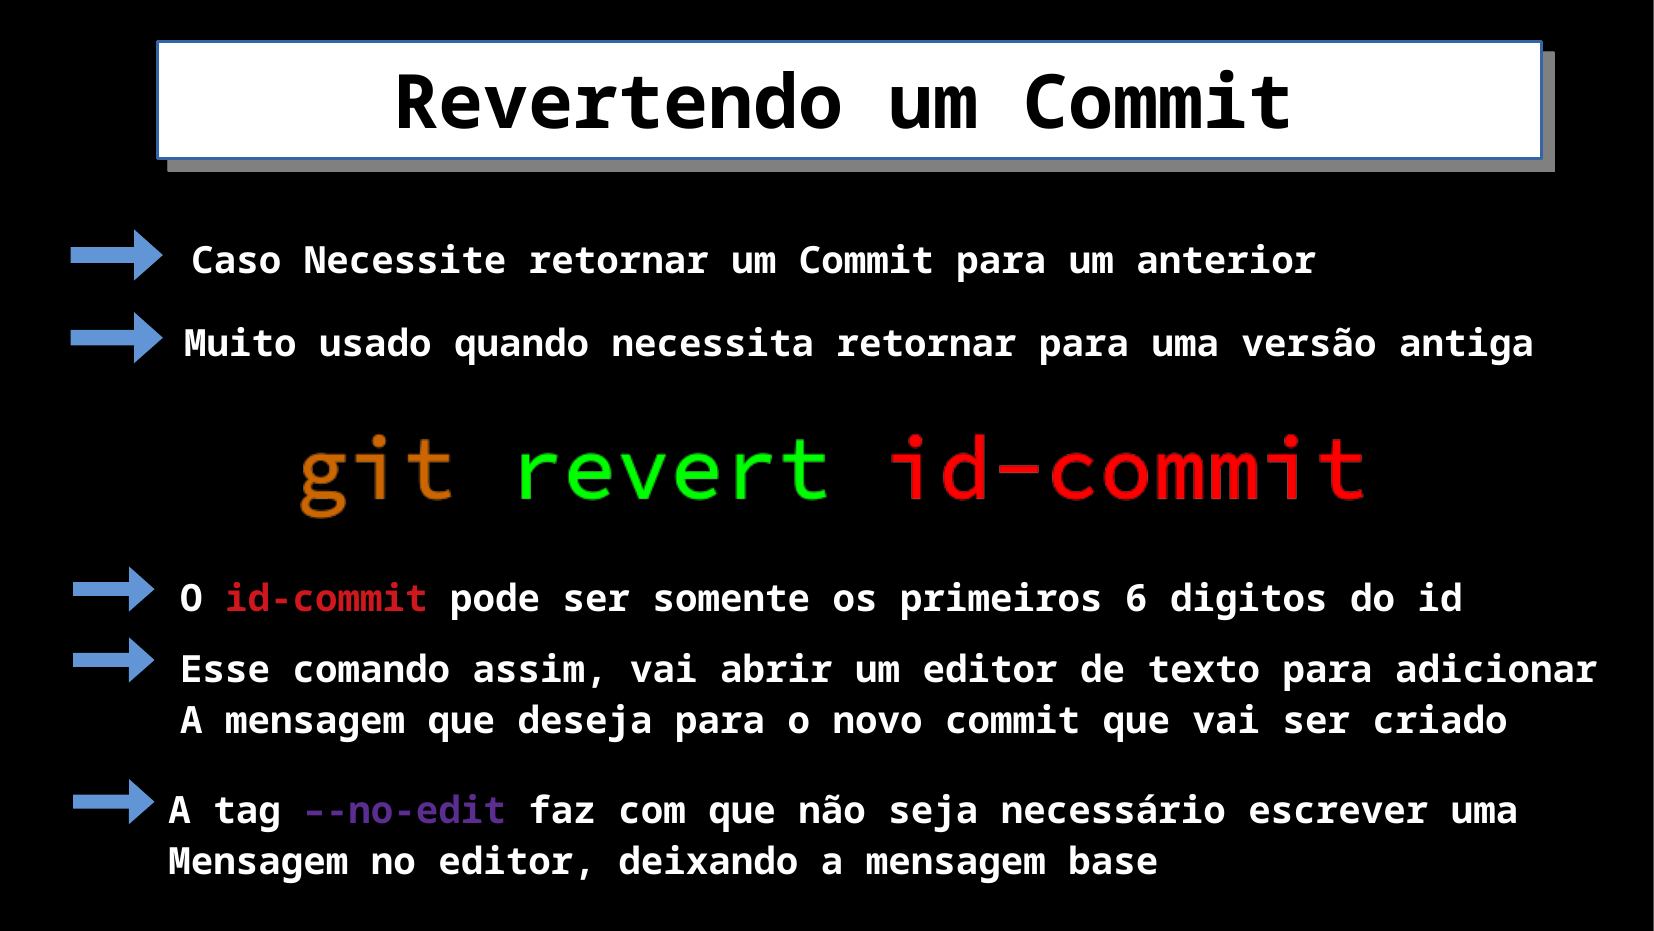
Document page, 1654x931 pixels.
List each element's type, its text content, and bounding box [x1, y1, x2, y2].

text_box Caso Necessite retornar um Commit para um anterior [176, 226, 1354, 289]
picture [0, 0, 1654, 931]
text_box Esse comando assim, vai abrir um editor de texto para adicionar A mensagem que deseja para o novo commit que vai ser criado [165, 634, 1613, 745]
text_box A tag –-no-edit faz com que não seja necessário escrever uma Mensagem no editor, deixando a mensagem base [153, 776, 1534, 886]
text_box Revertendo um Commit [157, 41, 1542, 151]
text_box Muito usado quando necessita retornar para uma versão antiga [169, 309, 1572, 372]
text_box O id-commit pode ser somente os primeiros 6 digitos do id [165, 563, 1501, 626]
